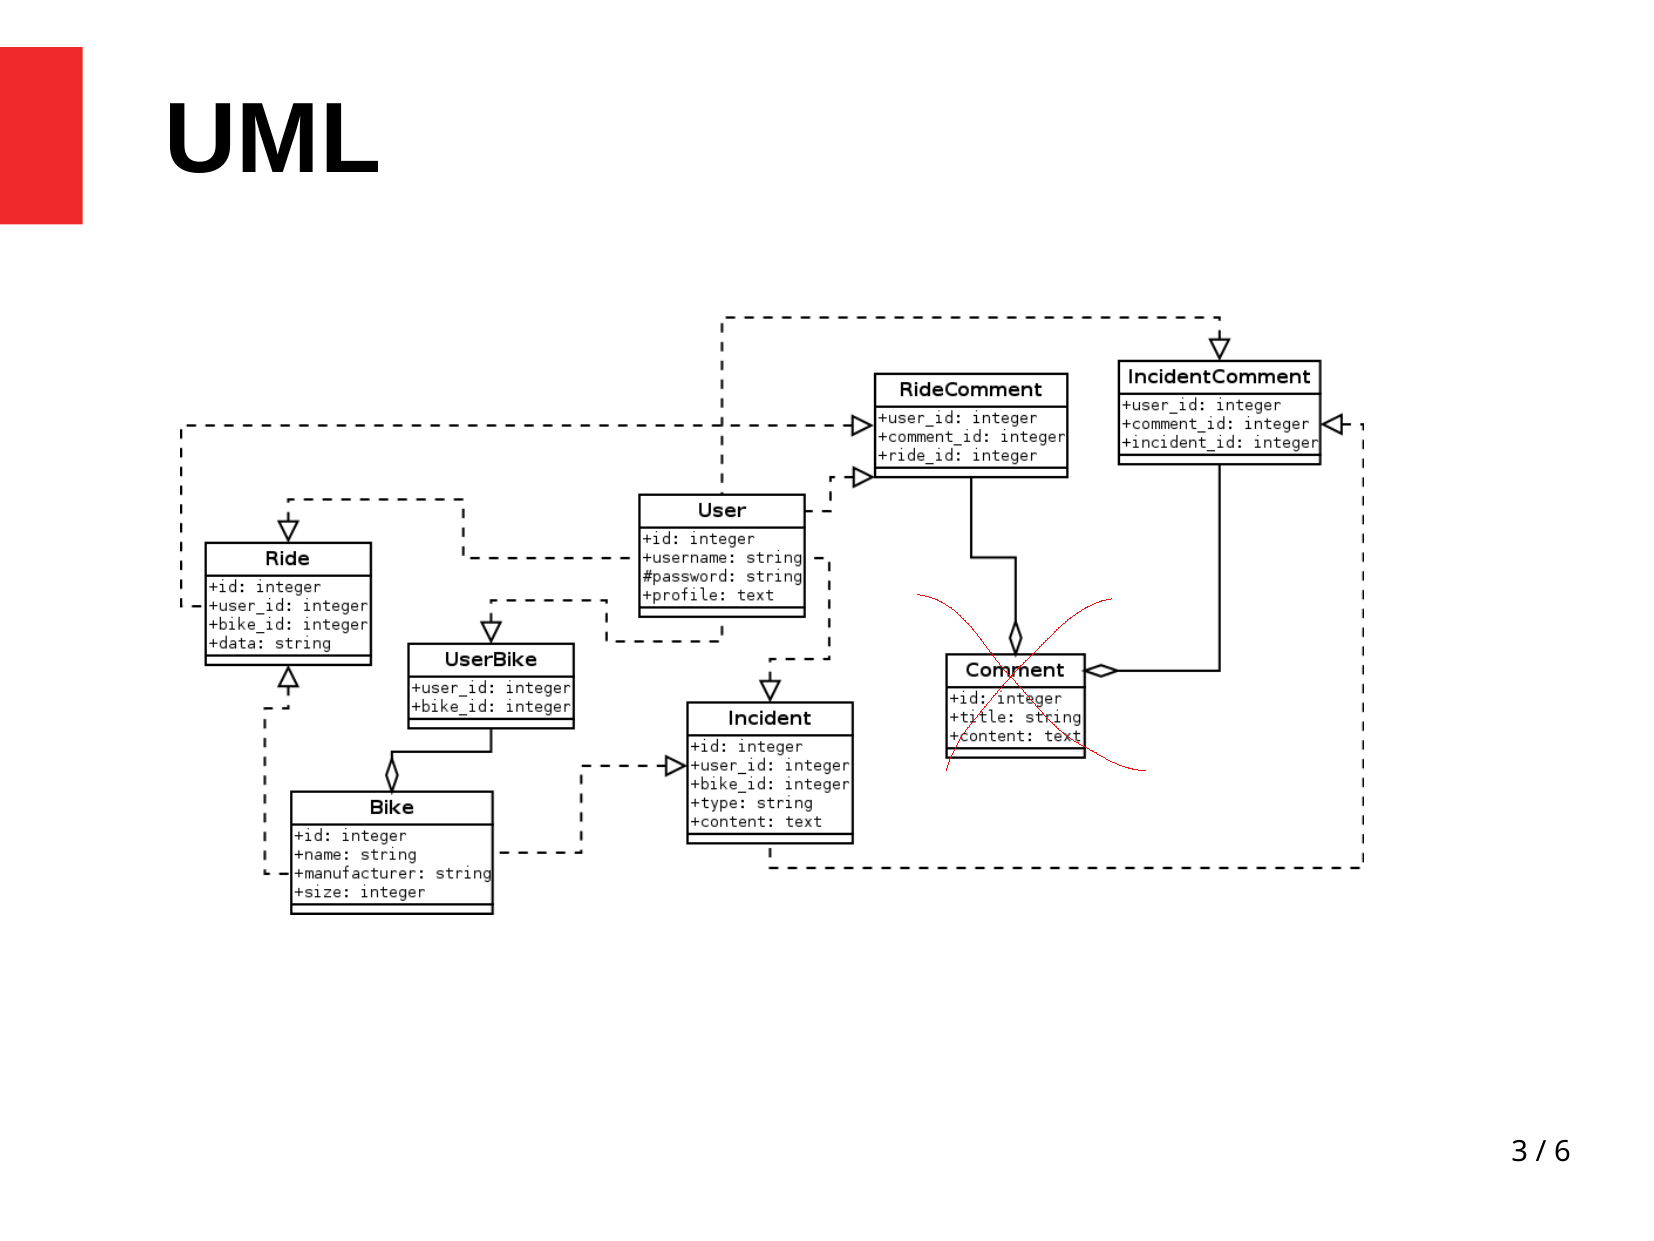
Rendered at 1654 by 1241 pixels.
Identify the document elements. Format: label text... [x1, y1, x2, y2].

text_box UML [150, 75, 1531, 241]
picture [180, 300, 1364, 916]
